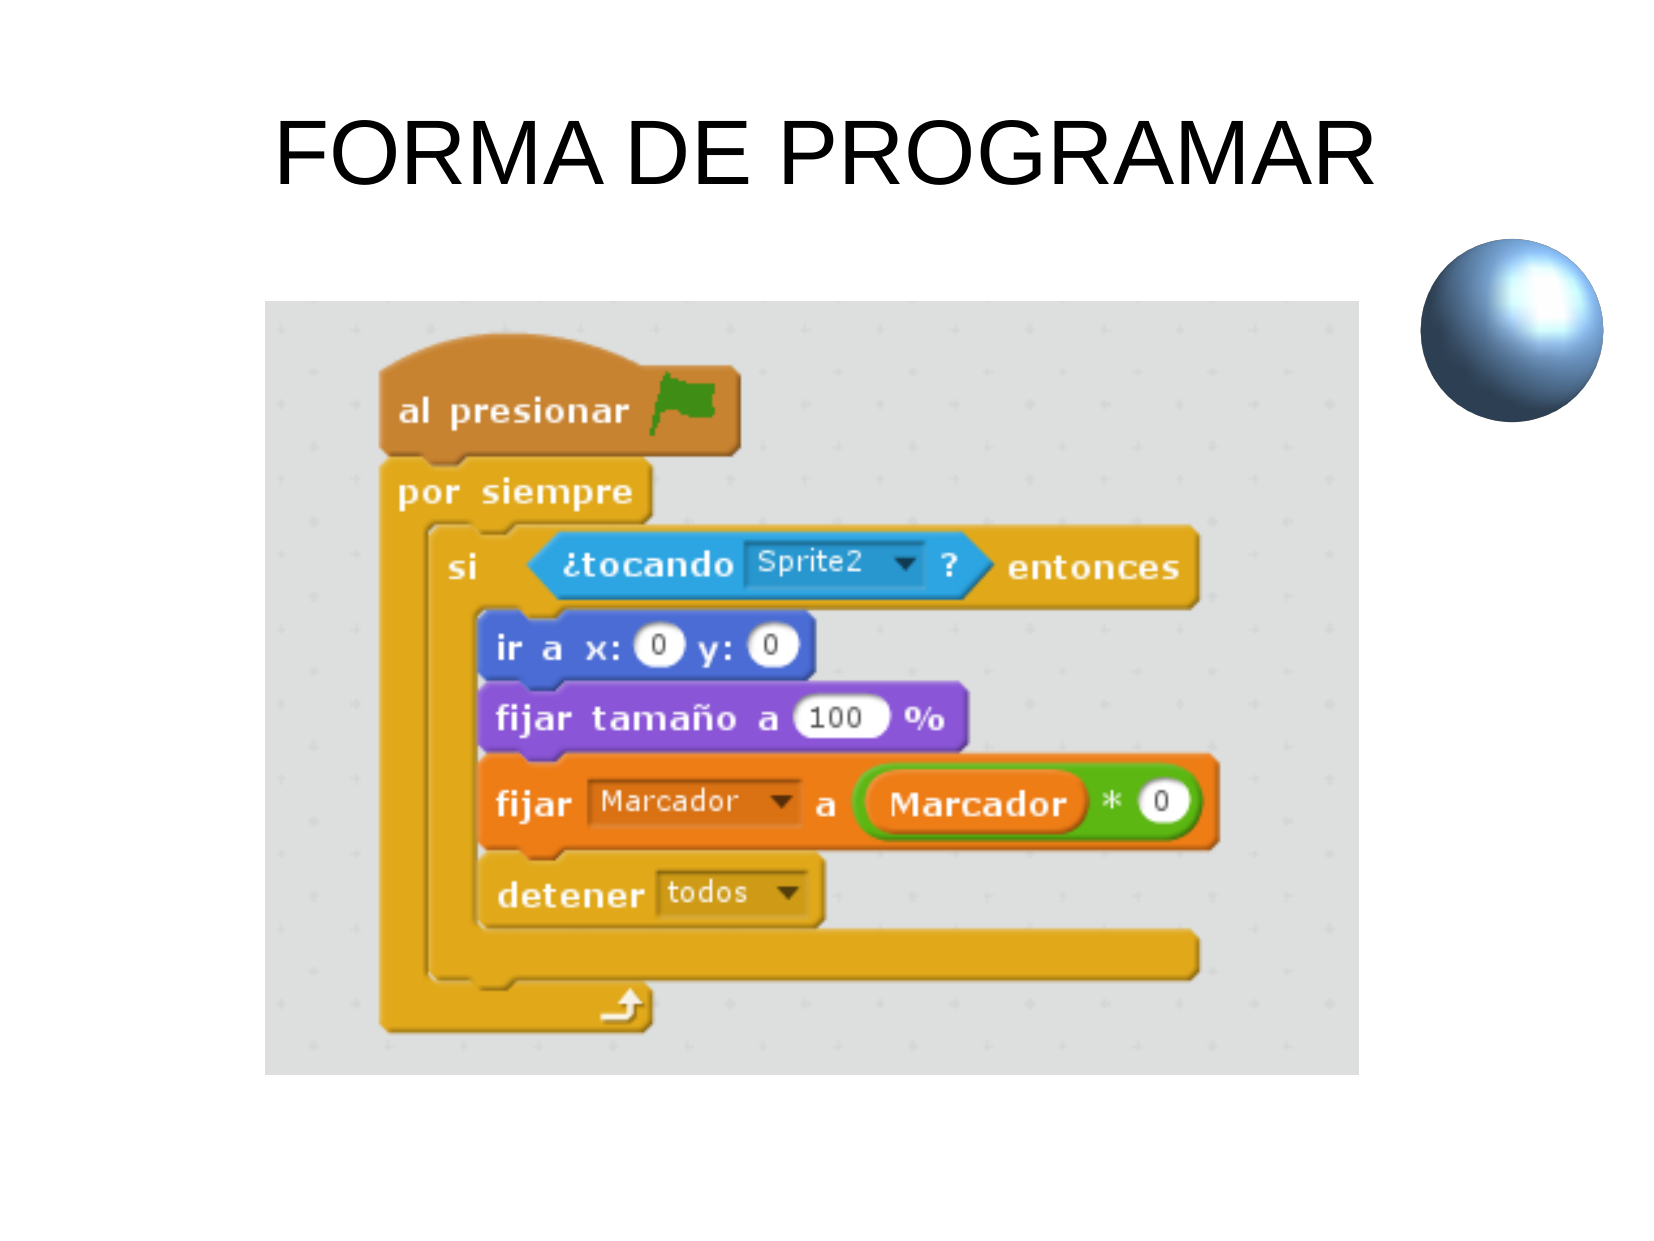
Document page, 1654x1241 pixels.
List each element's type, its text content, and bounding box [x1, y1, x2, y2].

picture [265, 301, 1359, 1075]
title FORMA DE PROGRAMAR [82, 49, 1571, 257]
